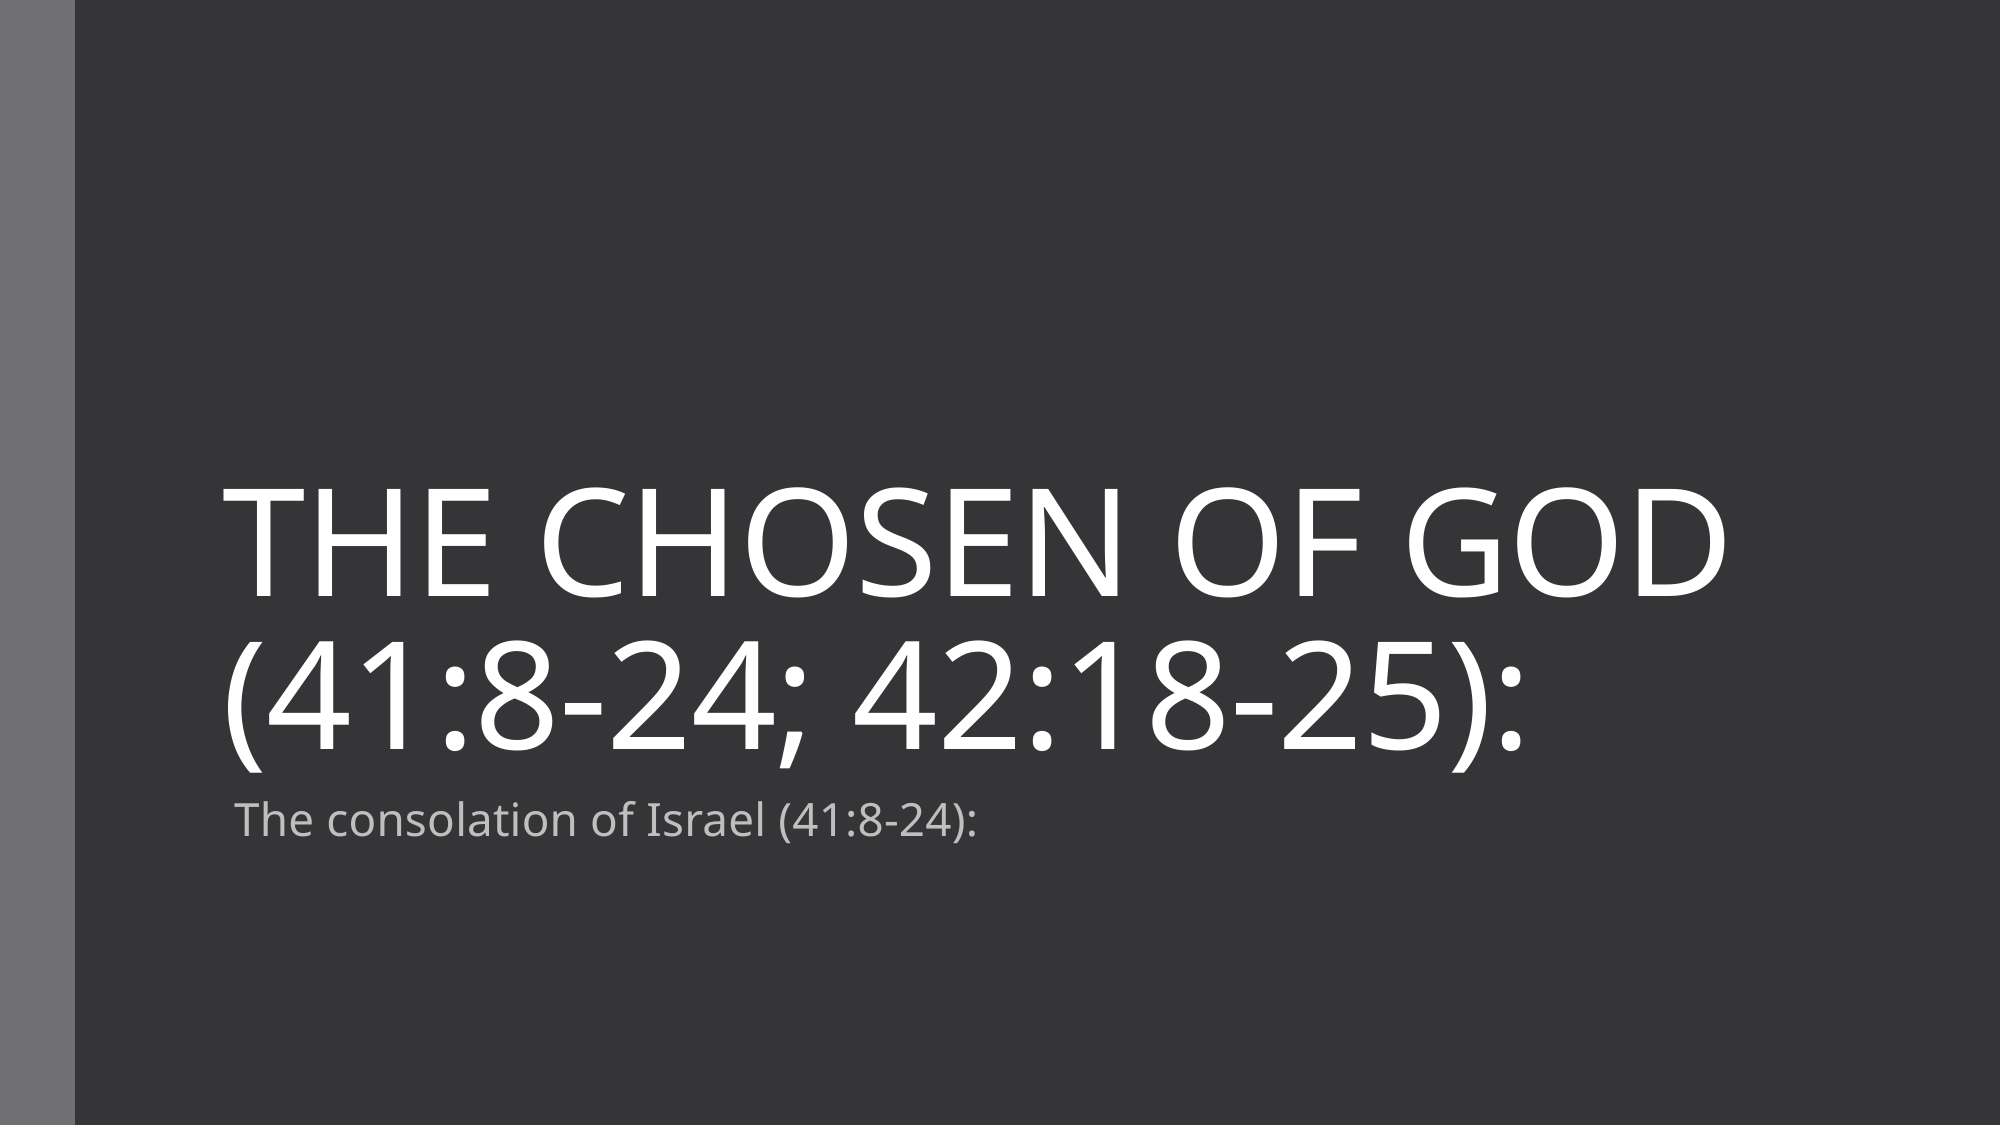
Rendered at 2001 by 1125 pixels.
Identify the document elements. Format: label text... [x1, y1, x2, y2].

subtitle The consolation of Israel (41:8-24): [206, 787, 1752, 1066]
title THE CHOSEN OF GOD (41:8-24; 42:18-25): [206, 124, 1752, 787]
